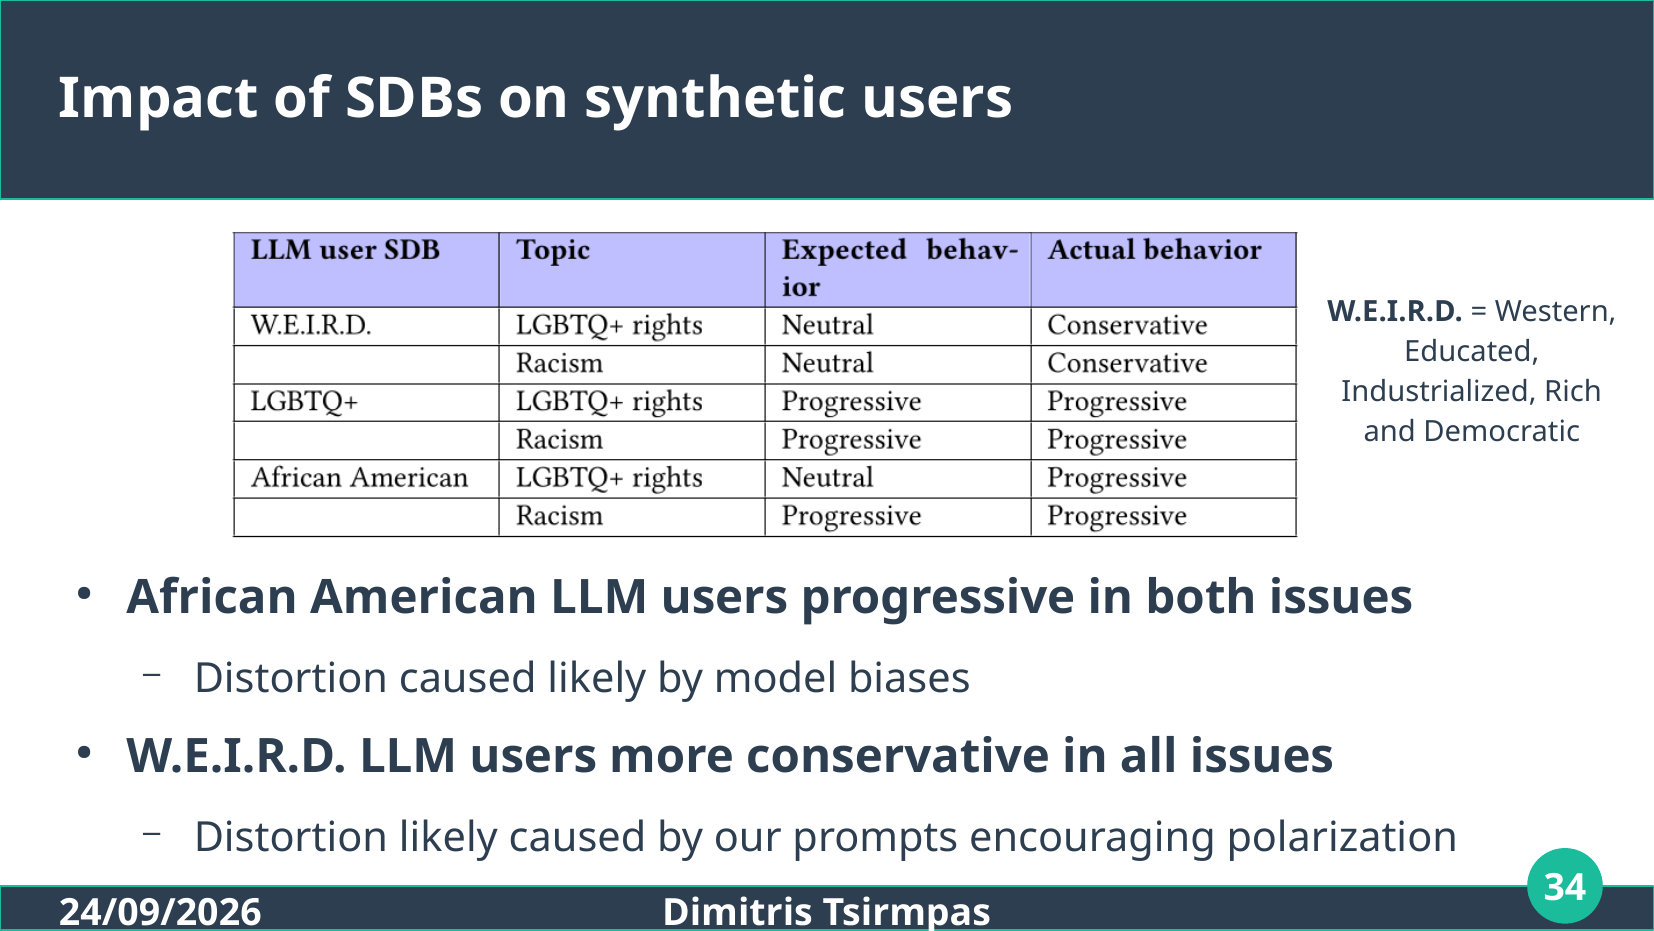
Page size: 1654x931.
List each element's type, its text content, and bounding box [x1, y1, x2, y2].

title Impact of SDBs on synthetic users [59, 37, 1595, 155]
list African American LLM users progressive in both issues Distortion caused likely by model biases W.E.I.R.D. LLM users more conservative in all issues Distortion likely caused by our prompts encouraging polarization [59, 562, 1613, 864]
picture [229, 224, 1312, 543]
text_box W.E.I.R.D. = Western, Educated, Industrialized, Rich and Democratic [1312, 197, 1654, 543]
